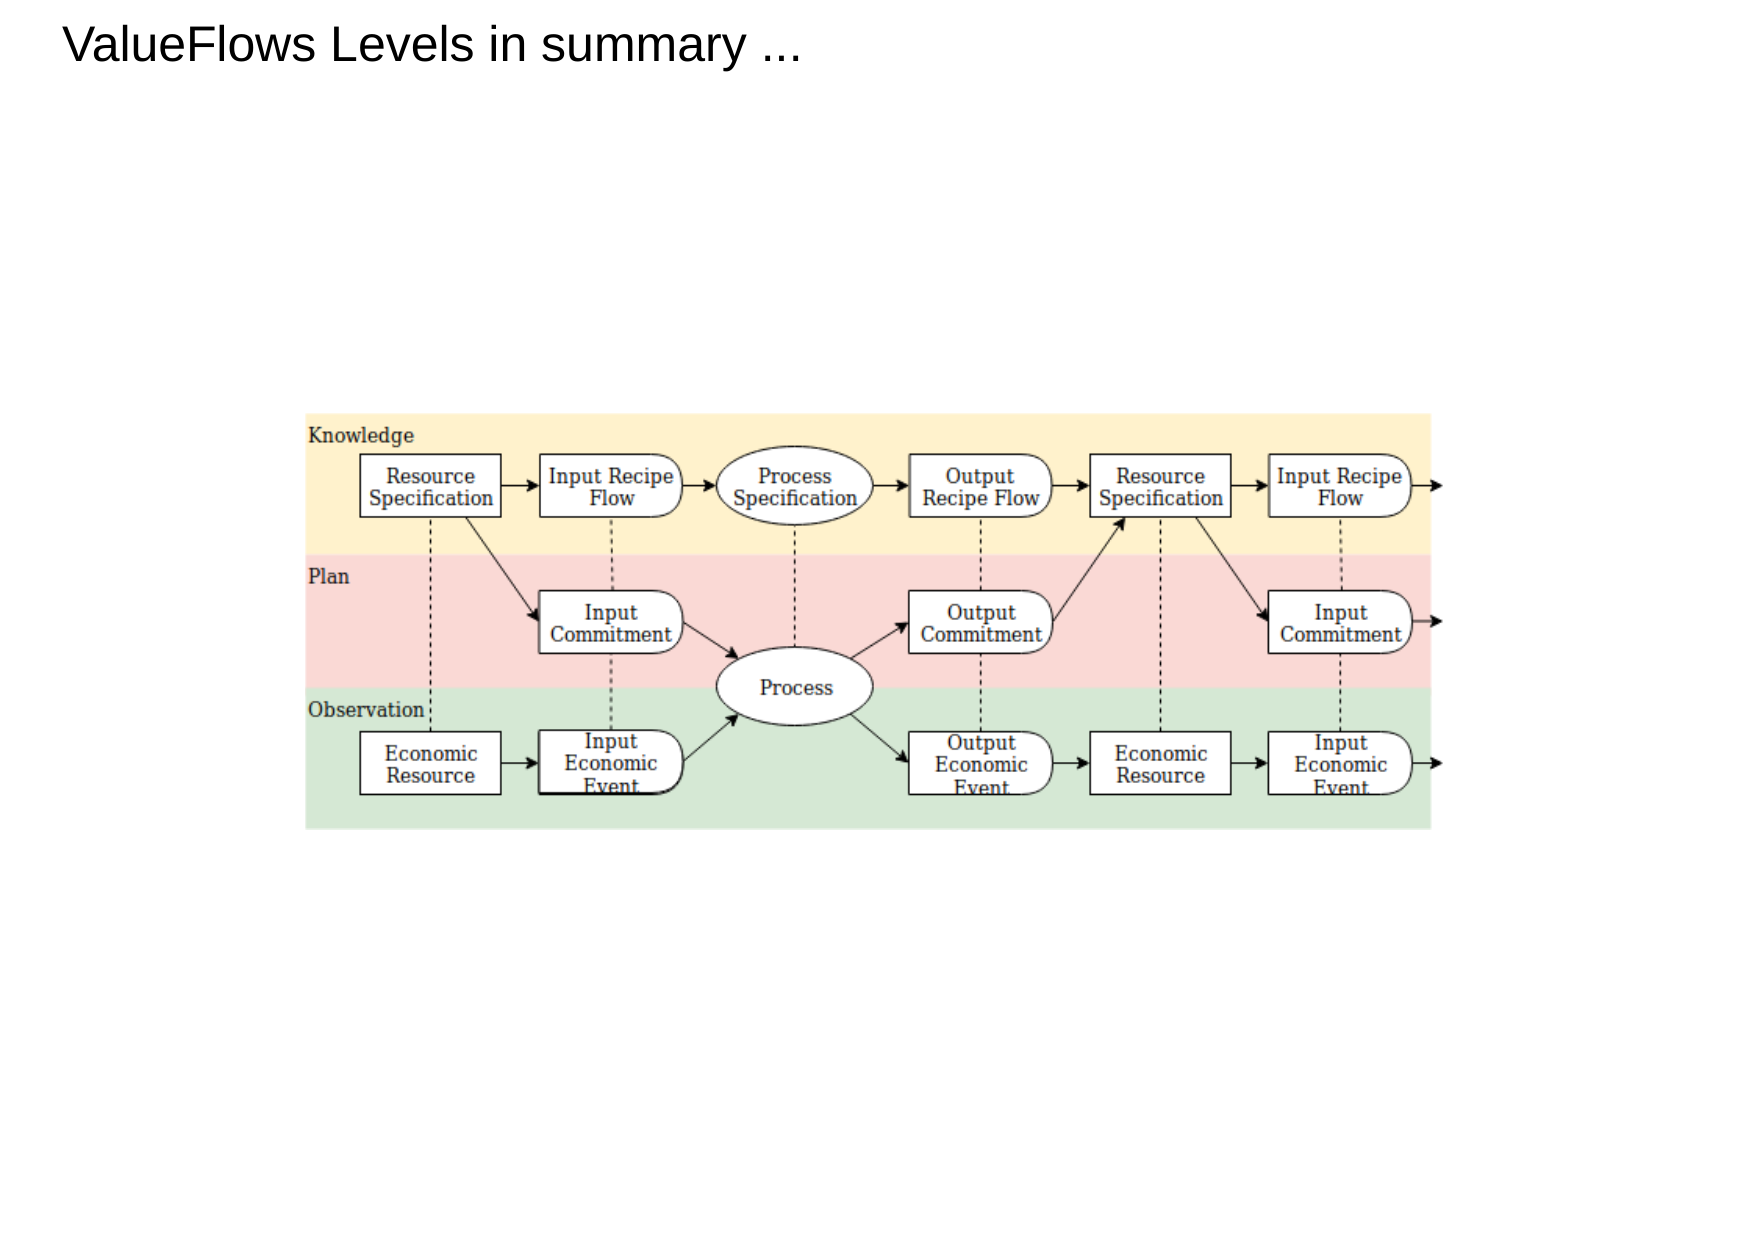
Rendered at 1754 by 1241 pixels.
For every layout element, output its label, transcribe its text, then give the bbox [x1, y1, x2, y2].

text_box ValueFlows Levels in summary ... [47, 8, 1698, 80]
picture [305, 413, 1457, 830]
